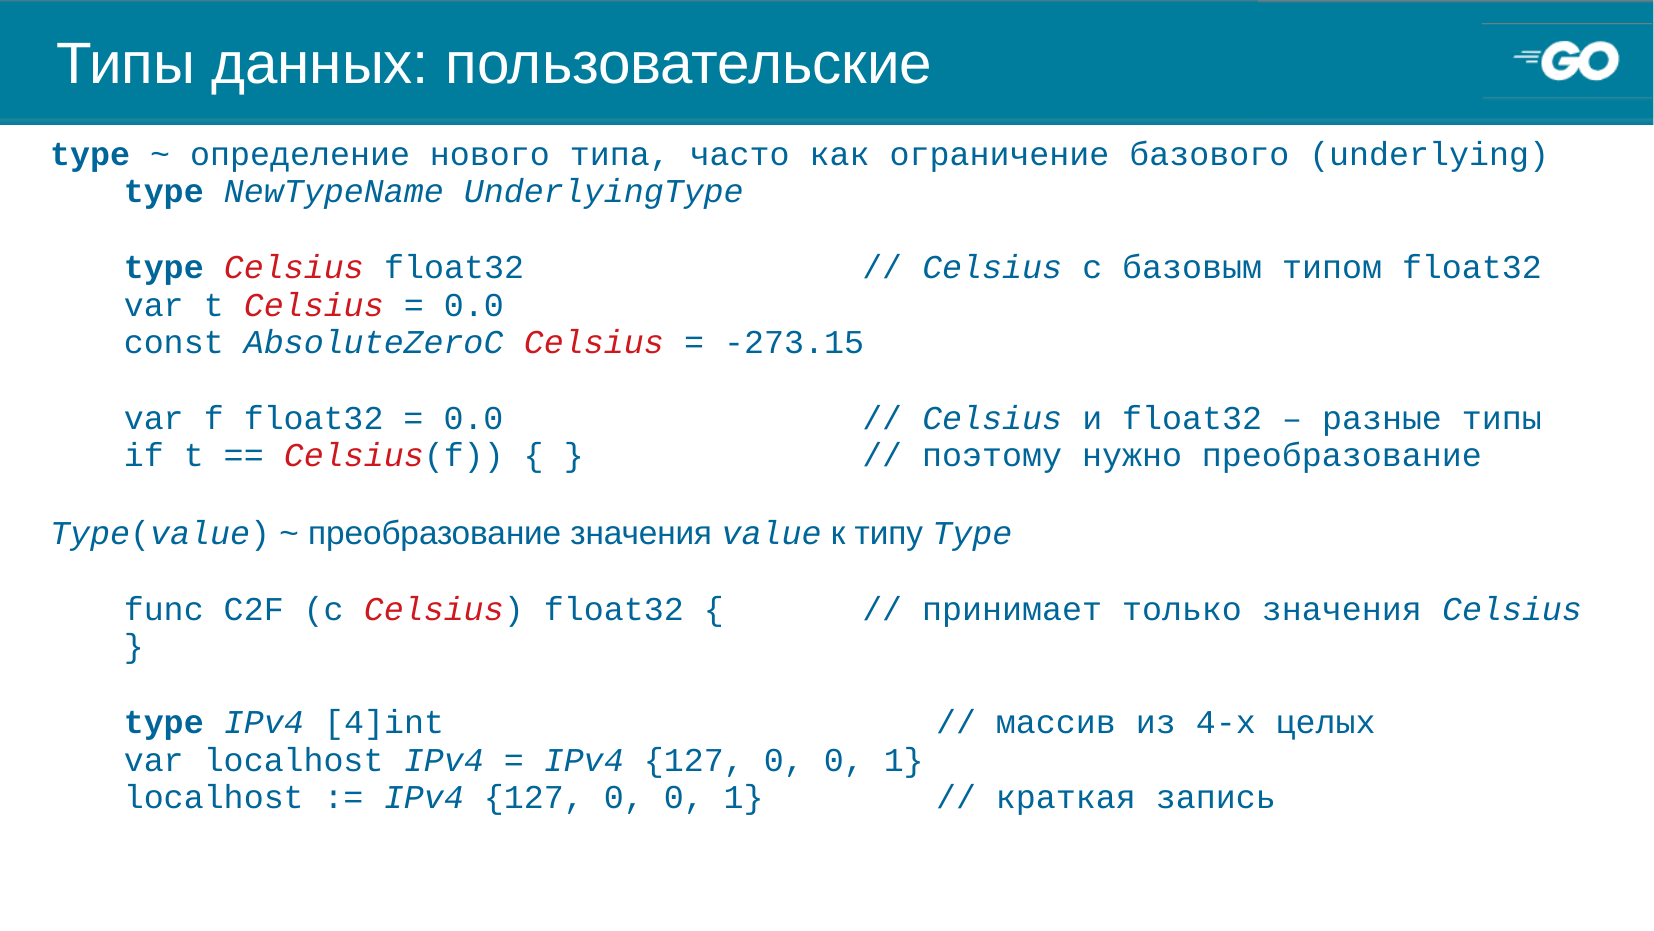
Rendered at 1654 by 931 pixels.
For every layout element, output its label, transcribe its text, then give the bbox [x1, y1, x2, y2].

picture [1542, 41, 1619, 81]
text_box type ~ определение нового типа, часто как ограничение базового (underlying) type NewTypeName UnderlyingType type Celsius float32 // Celsius с базовым типом float32 var t Celsius = 0.0 const AbsoluteZeroC Celsius = -273.15 var f float32 = 0.0 // Celsius и float32 – разные типы if t == Celsius(f)) { } // поэтому нужно преобразование Type(value) ~ преобразование значения value к типу Type func C2F (c Celsius) float32 { // принимает только значения Celsius } type IPv4 [4]int // массив из 4-х целых var localhost IPv4 = IPv4 {127, 0, 0, 1} localhost := IPv4 {127, 0, 0, 1} // краткая запись [35, 129, 1619, 898]
text_box Типы данных: пользовательские [41, 23, 1495, 104]
